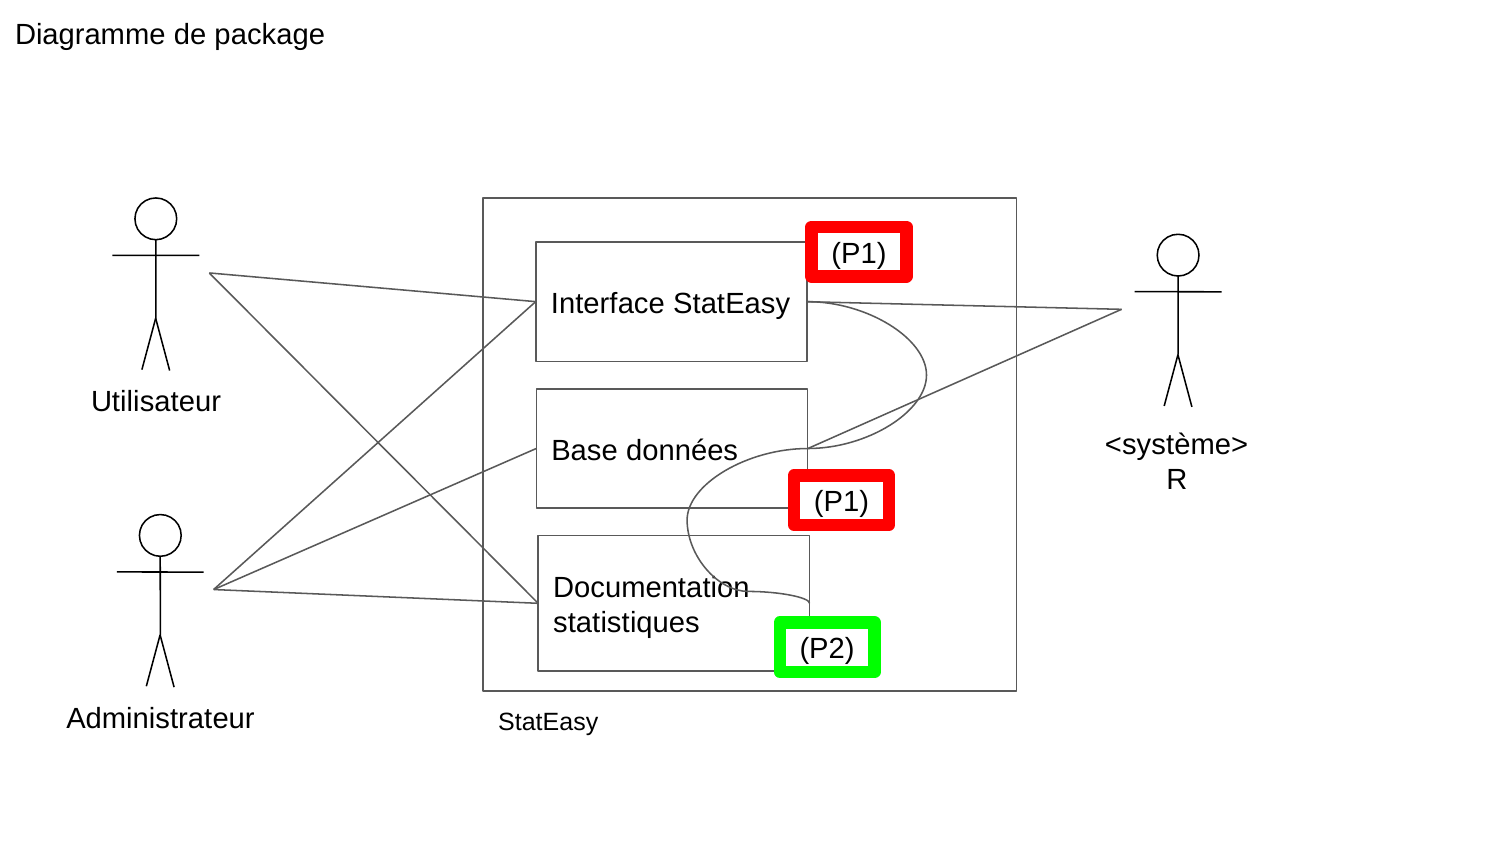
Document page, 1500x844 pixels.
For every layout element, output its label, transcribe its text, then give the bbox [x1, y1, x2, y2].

text_box Interface StatEasy [535, 241, 808, 362]
text_box Utilisateur [76, 367, 259, 434]
text_box (P1) [794, 475, 889, 525]
text_box (P2) [779, 622, 875, 672]
text_box StatEasy [483, 690, 861, 741]
text_box Base données [536, 388, 808, 509]
text_box Administrateur [51, 684, 281, 751]
text_box Documentation statistiques [690, 535, 810, 600]
text_box Diagramme de package [0, 0, 344, 66]
text_box Base données [691, 450, 808, 509]
text_box <système> R [1085, 410, 1269, 494]
text_box (P1) [811, 226, 907, 277]
text_box Documentation statistiques [538, 535, 810, 671]
